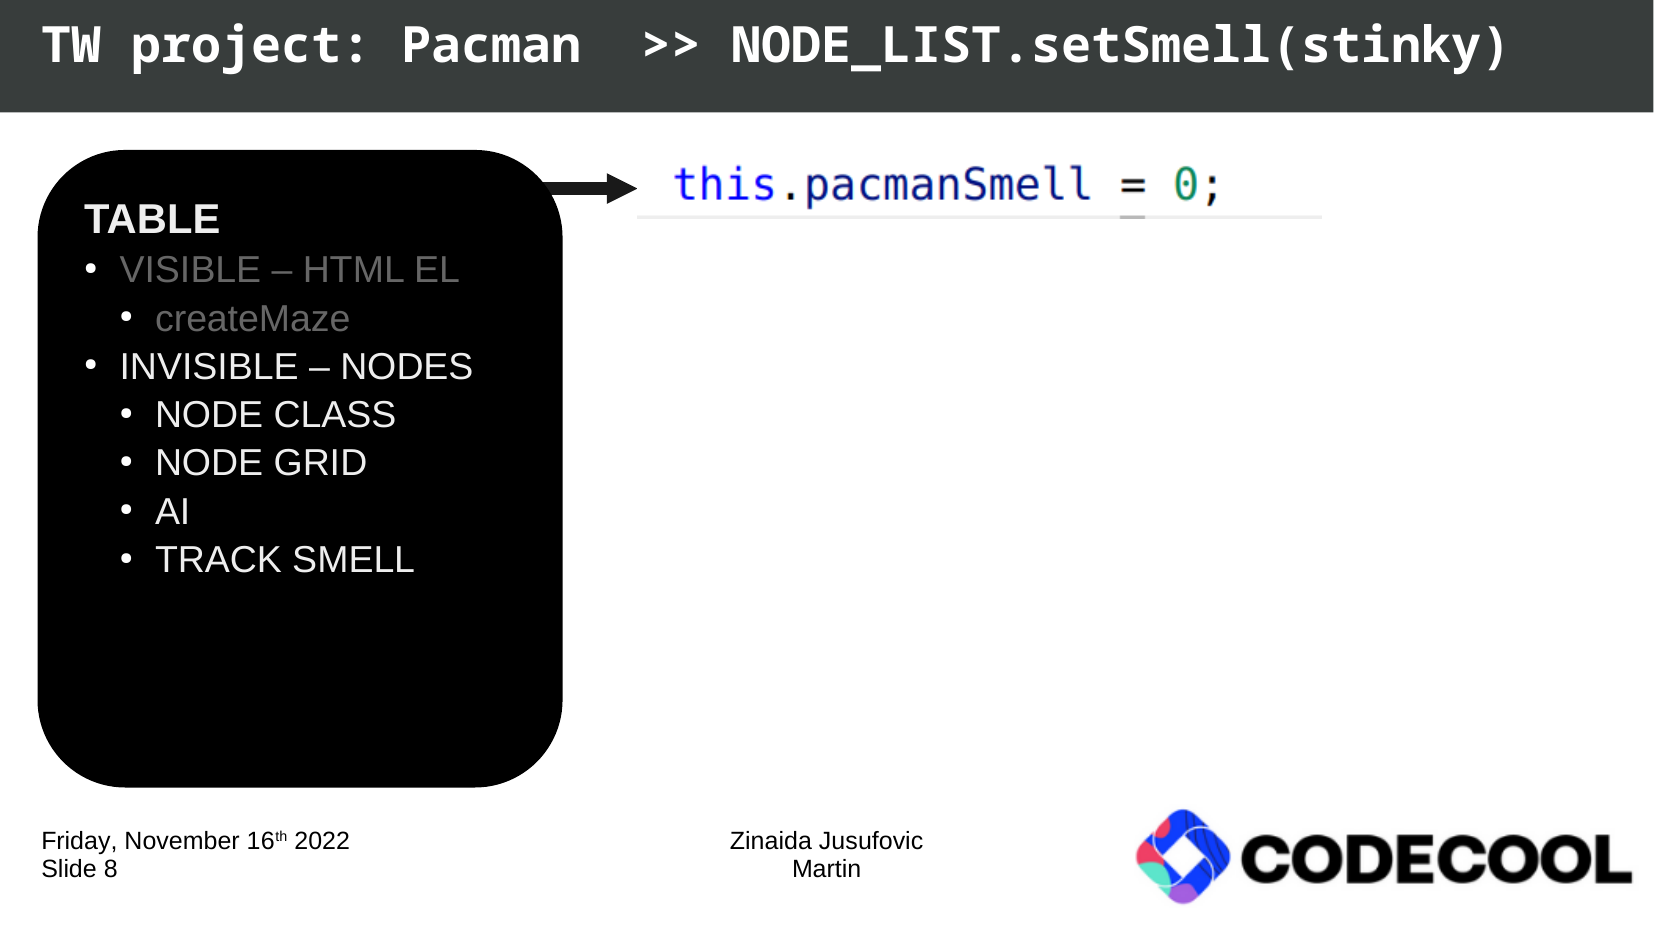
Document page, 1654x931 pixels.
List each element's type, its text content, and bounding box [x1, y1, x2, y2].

text_box TABLE VISIBLE – HTML EL createMaze INVISIBLE – NODES NODE CLASS NODE GRID AI TRACK SMELL [37, 149, 563, 788]
text_box Friday, November 16th 2022 Slide 8 [41, 820, 449, 889]
text_box [0, 0, 1654, 113]
picture [1134, 787, 1654, 931]
picture [637, 149, 1322, 219]
text_box Zinaida Jusufovic Martin [658, 820, 996, 889]
title TW project: Pacman >> NODE_LIST.setSmell(stinky) [41, 21, 1602, 134]
